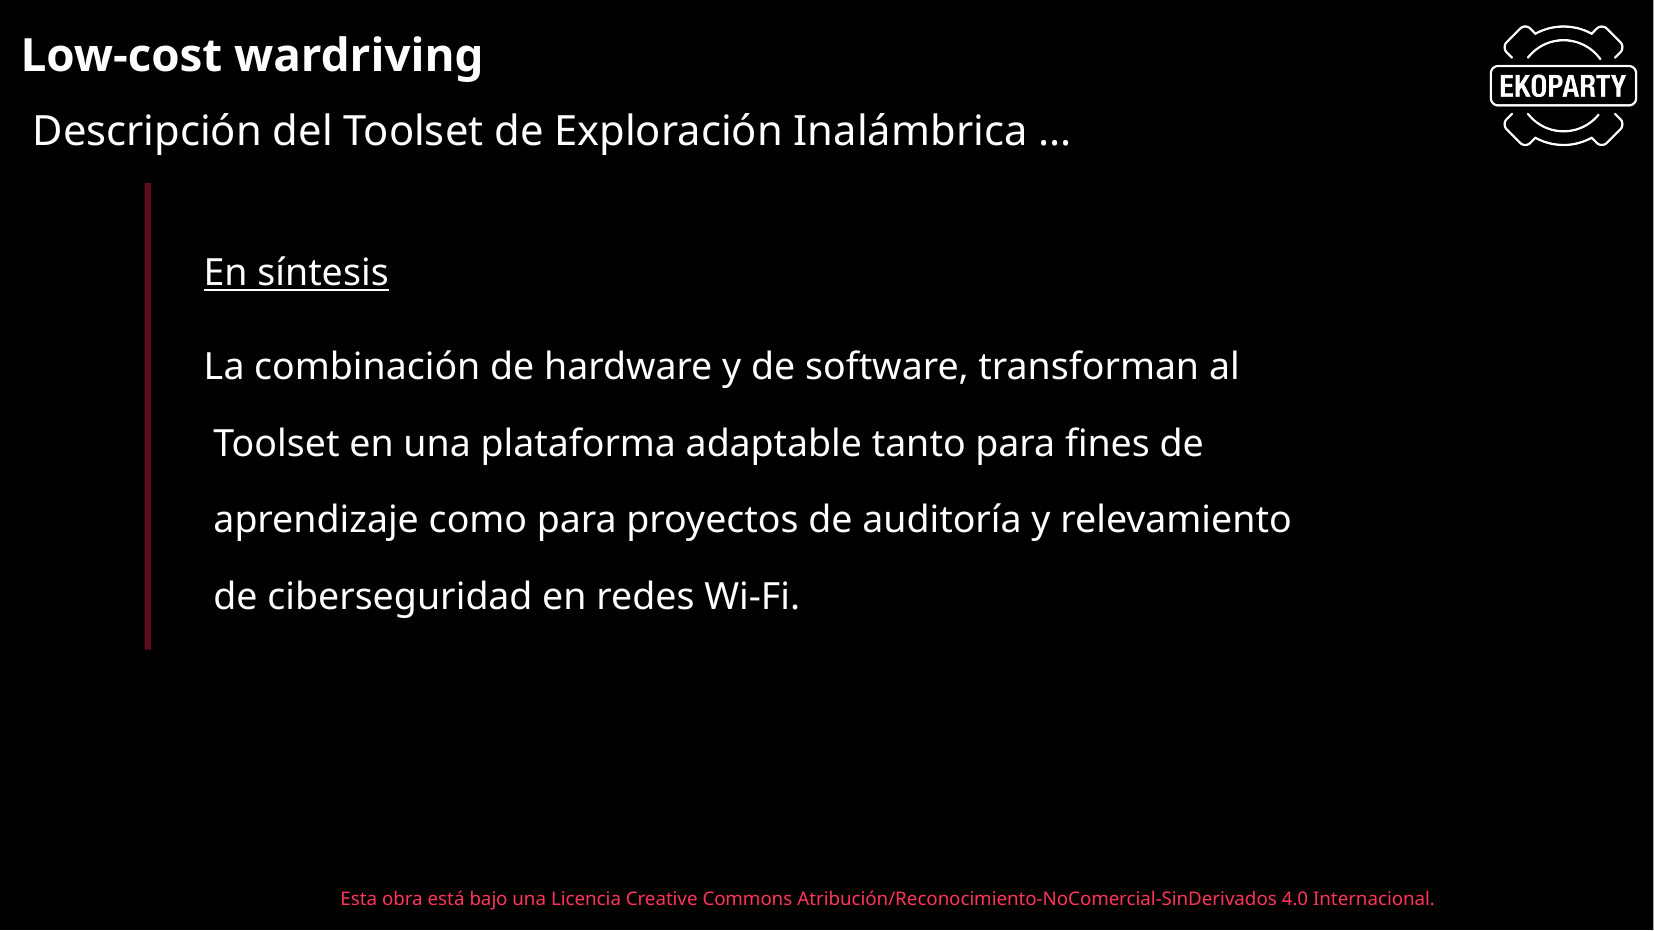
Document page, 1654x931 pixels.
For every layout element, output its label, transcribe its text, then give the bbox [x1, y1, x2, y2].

text_box En síntesis La combinación de hardware y de software, transforman al Toolset en una plataforma adaptable tanto para fines de aprendizaje como para proyectos de auditoría y relevamiento de ciberseguridad en redes Wi-Fi. [189, 212, 1573, 598]
text_box Descripción del Toolset de Exploración Inalámbrica ... [17, 93, 1248, 161]
text_box Esta obra está bajo una Licencia Creative Commons Atribución/Reconocimiento-NoComercial-SinDerivados 4.0 Internacional. [325, 878, 1654, 917]
text_box Low-cost wardriving [5, 14, 1476, 87]
picture [1476, 0, 1654, 178]
